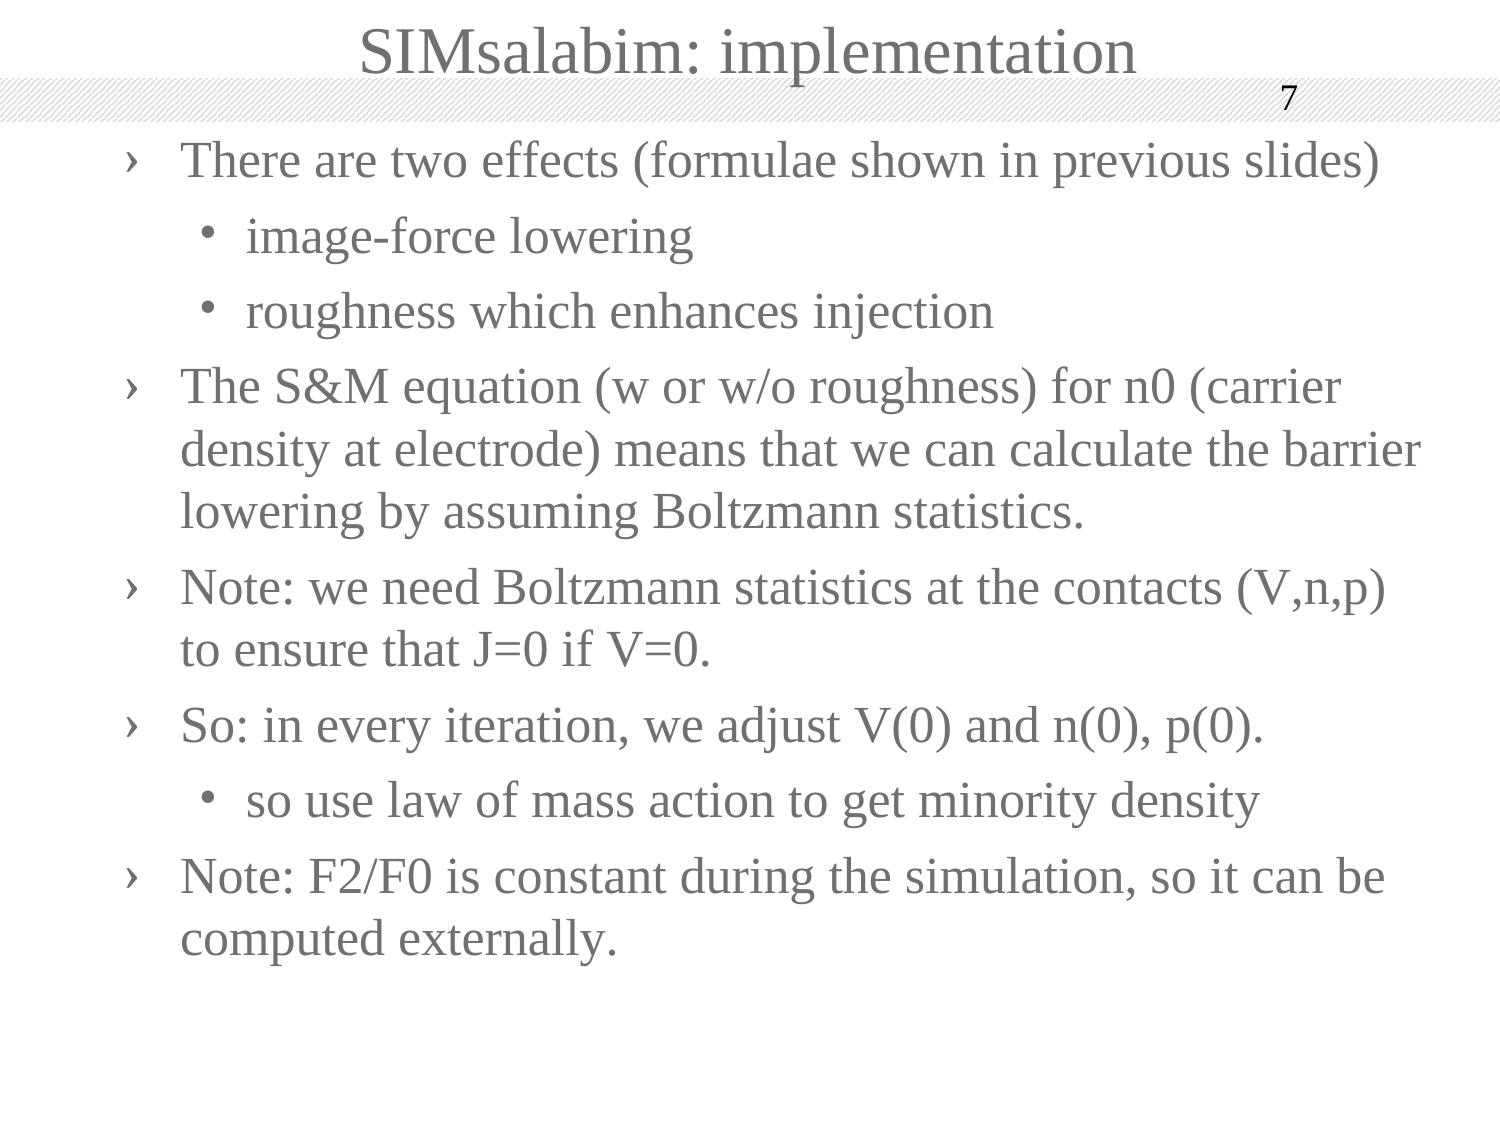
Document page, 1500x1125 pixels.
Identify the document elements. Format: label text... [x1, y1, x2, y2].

title SIMsalabim: implementation [98, 7, 1400, 116]
picture [0, 78, 1500, 122]
list There are two effects (formulae shown in previous slides) image-force lowering roughness which enhances injection The S&M equation (w or w/o roughness) for n0 (carrier density at electrode) means that we can calculate the barrier lowering by assuming Boltzmann statistics. Note: we need Boltzmann statistics at the contacts (V,n,p) to ensure that J=0 if V=0. So: in every iteration, we adjust V(0) and n(0), p(0). so use law of mass action to get minority density Note: F2/F0 is constant during the simulation, so it can be computed externally. [123, 125, 1426, 778]
